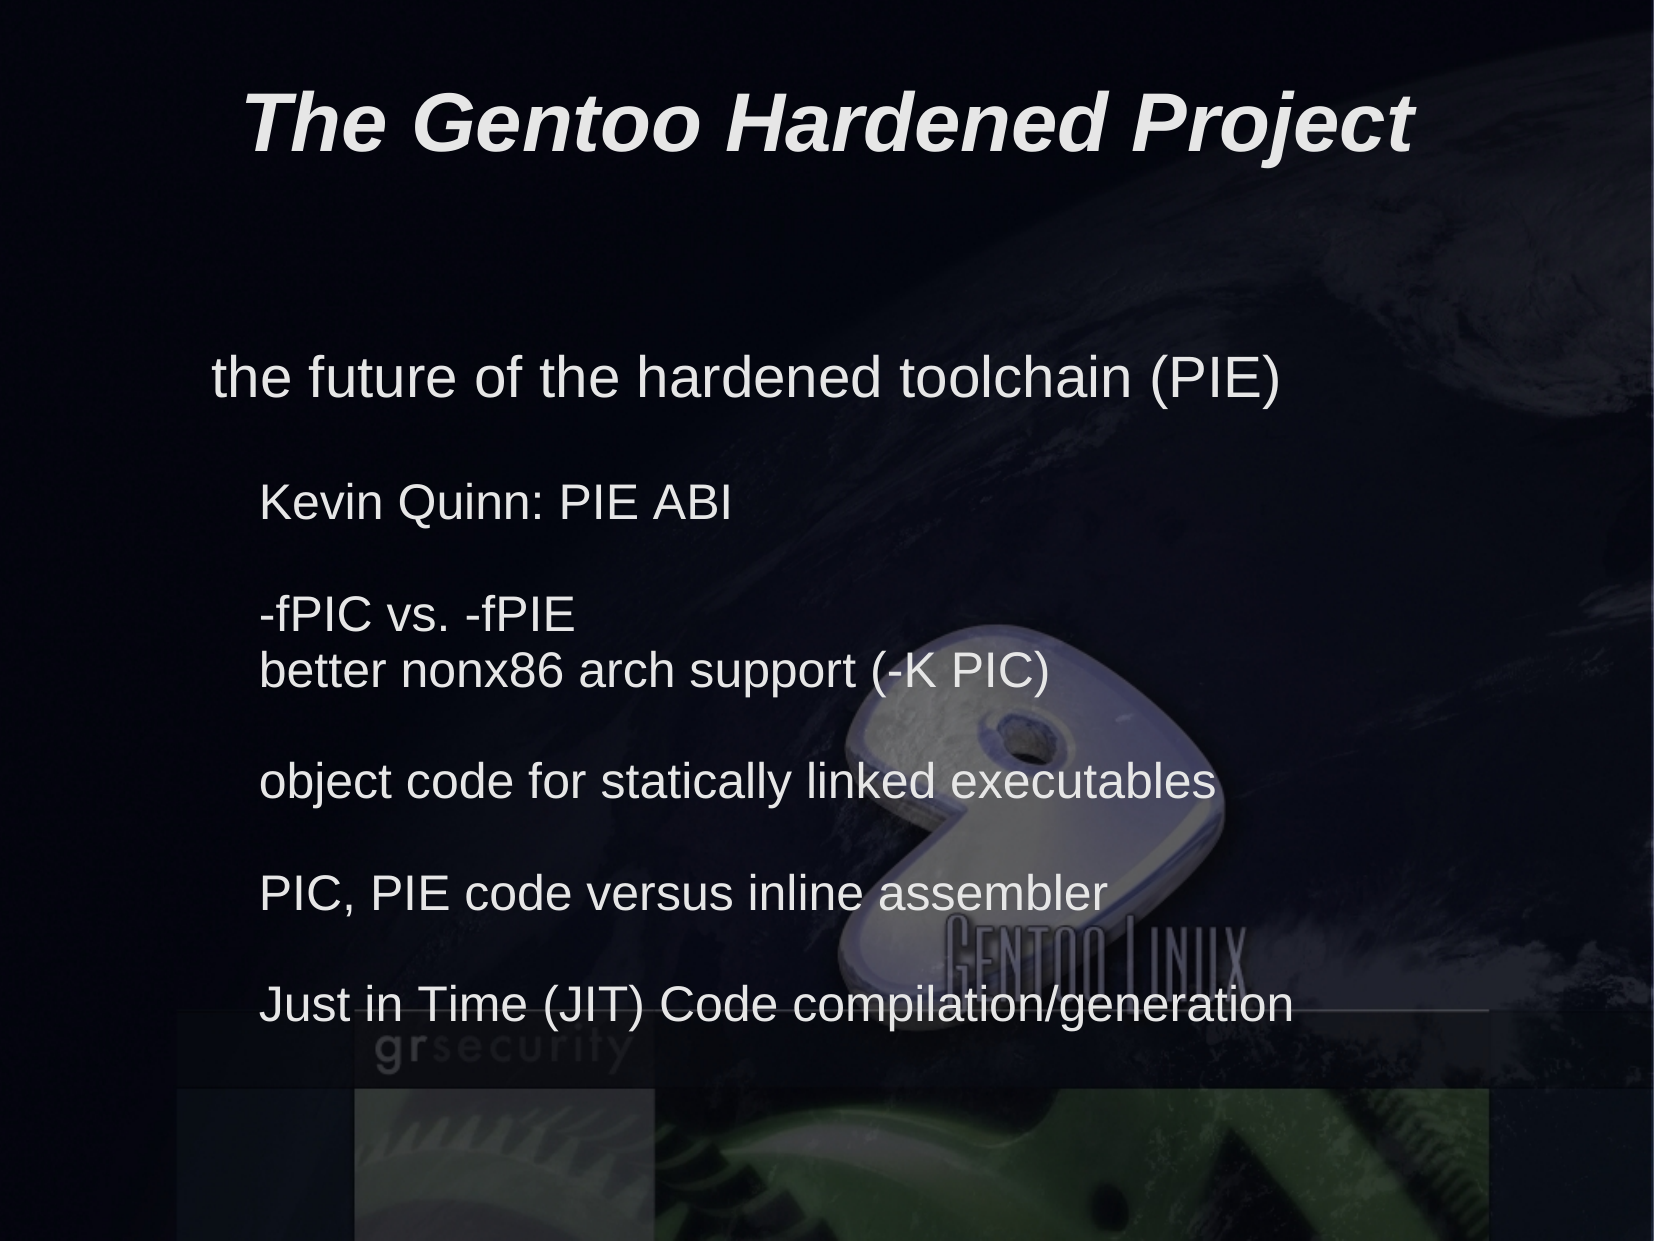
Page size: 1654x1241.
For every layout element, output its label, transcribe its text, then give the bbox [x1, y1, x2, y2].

title The Gentoo Hardened Project [121, 19, 1534, 227]
list the future of the hardened toolchain (PIE) Kevin Quinn: PIE ABI -fPIC vs. -fPIE better nonx86 arch support (-K PIC) object code for statically linked executables PIC, PIE code versus inline assembler Just in Time (JIT) Code compilation/generation [152, 344, 1534, 1127]
picture [0, 0, 1654, 1241]
